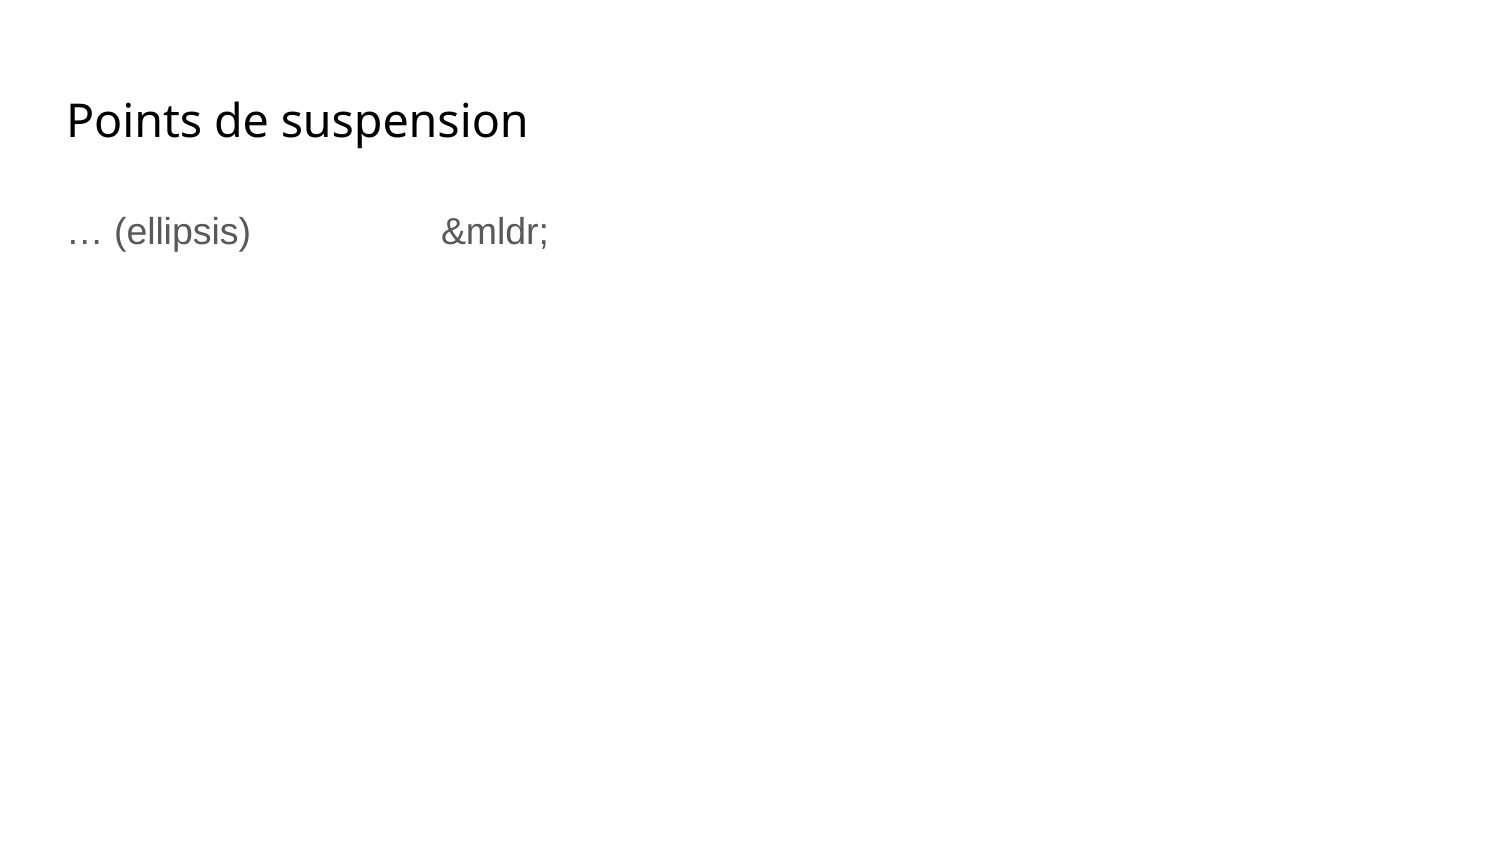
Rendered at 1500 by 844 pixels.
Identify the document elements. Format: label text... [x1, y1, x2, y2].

list … (ellipsis) &mldr; [51, 189, 1449, 750]
title Points de suspension [51, 72, 1449, 167]
